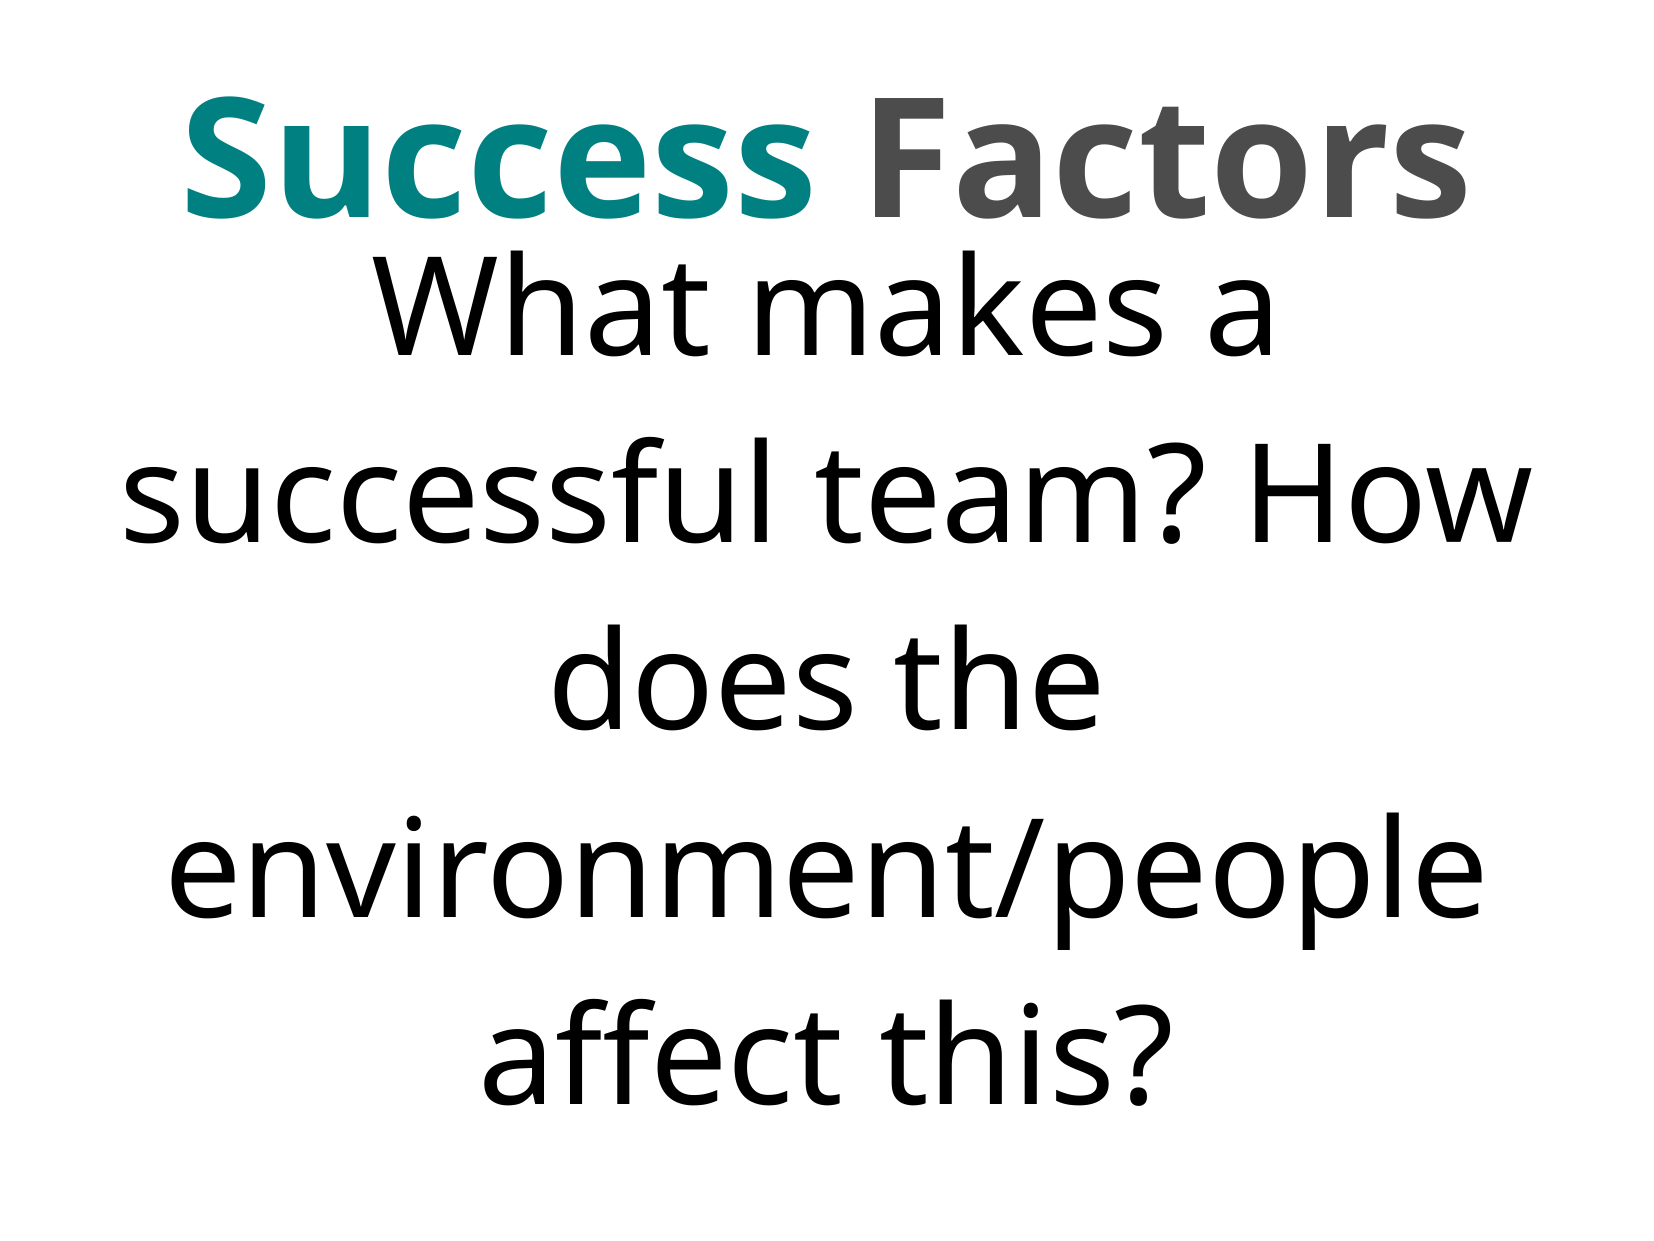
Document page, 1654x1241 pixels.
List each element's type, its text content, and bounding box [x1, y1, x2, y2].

title What makes a successful team? How does the environment/people affect this? [88, 350, 1565, 1003]
title Success Factors [82, 49, 1571, 257]
